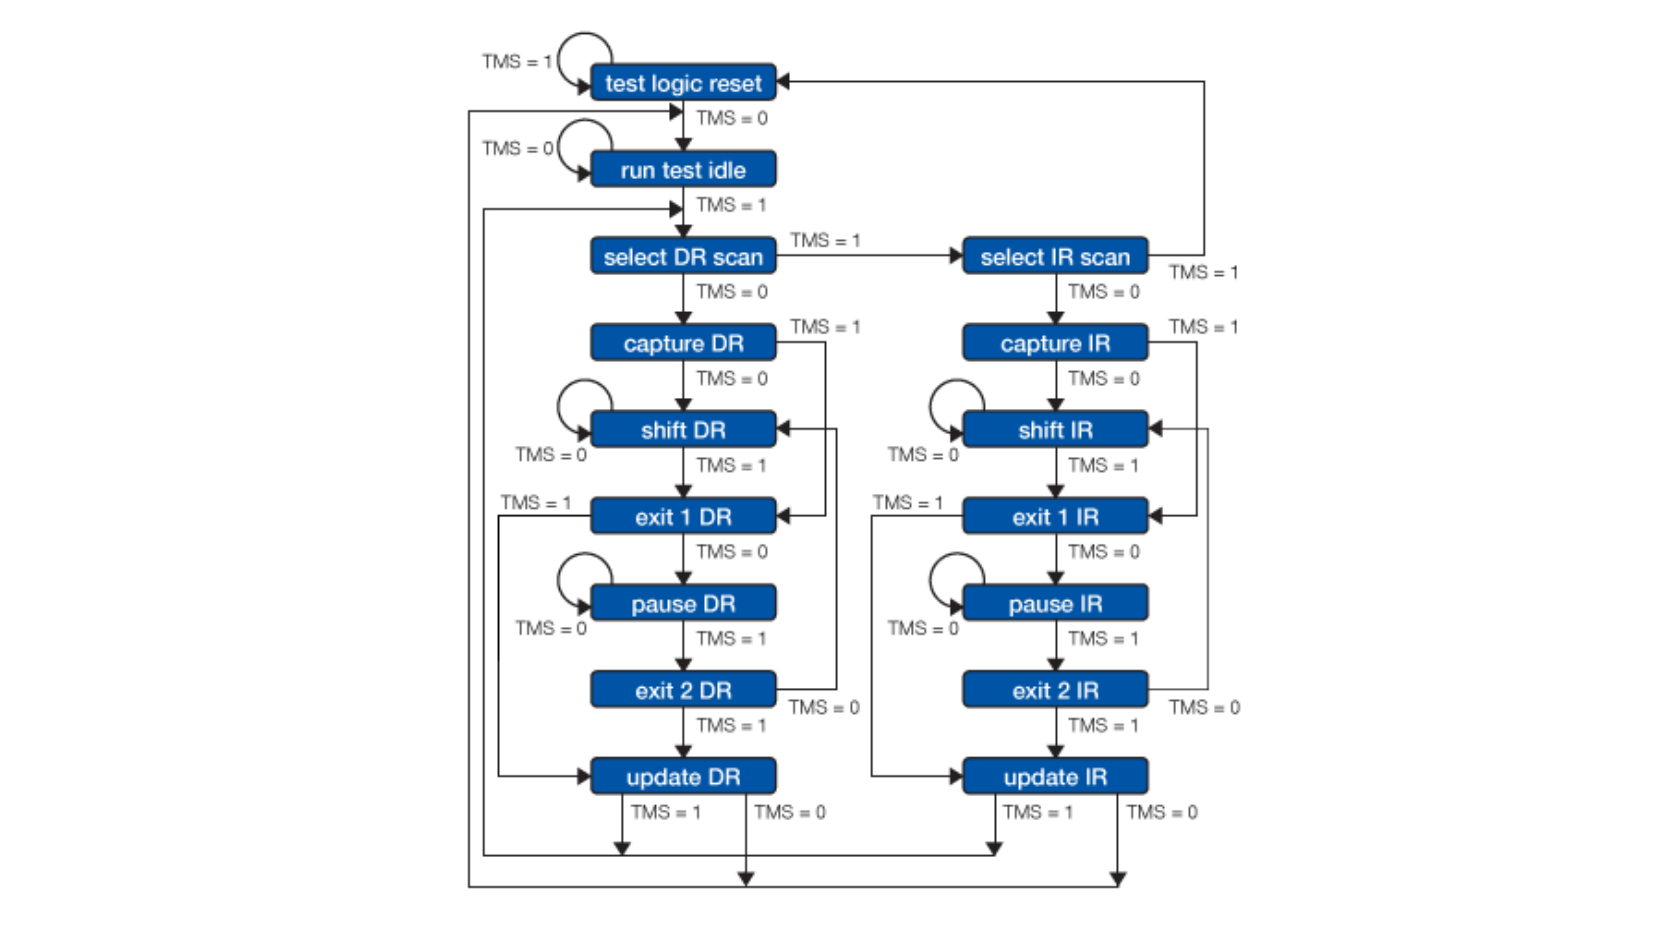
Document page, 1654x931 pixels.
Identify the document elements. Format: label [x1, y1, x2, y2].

picture [450, 9, 1261, 905]
